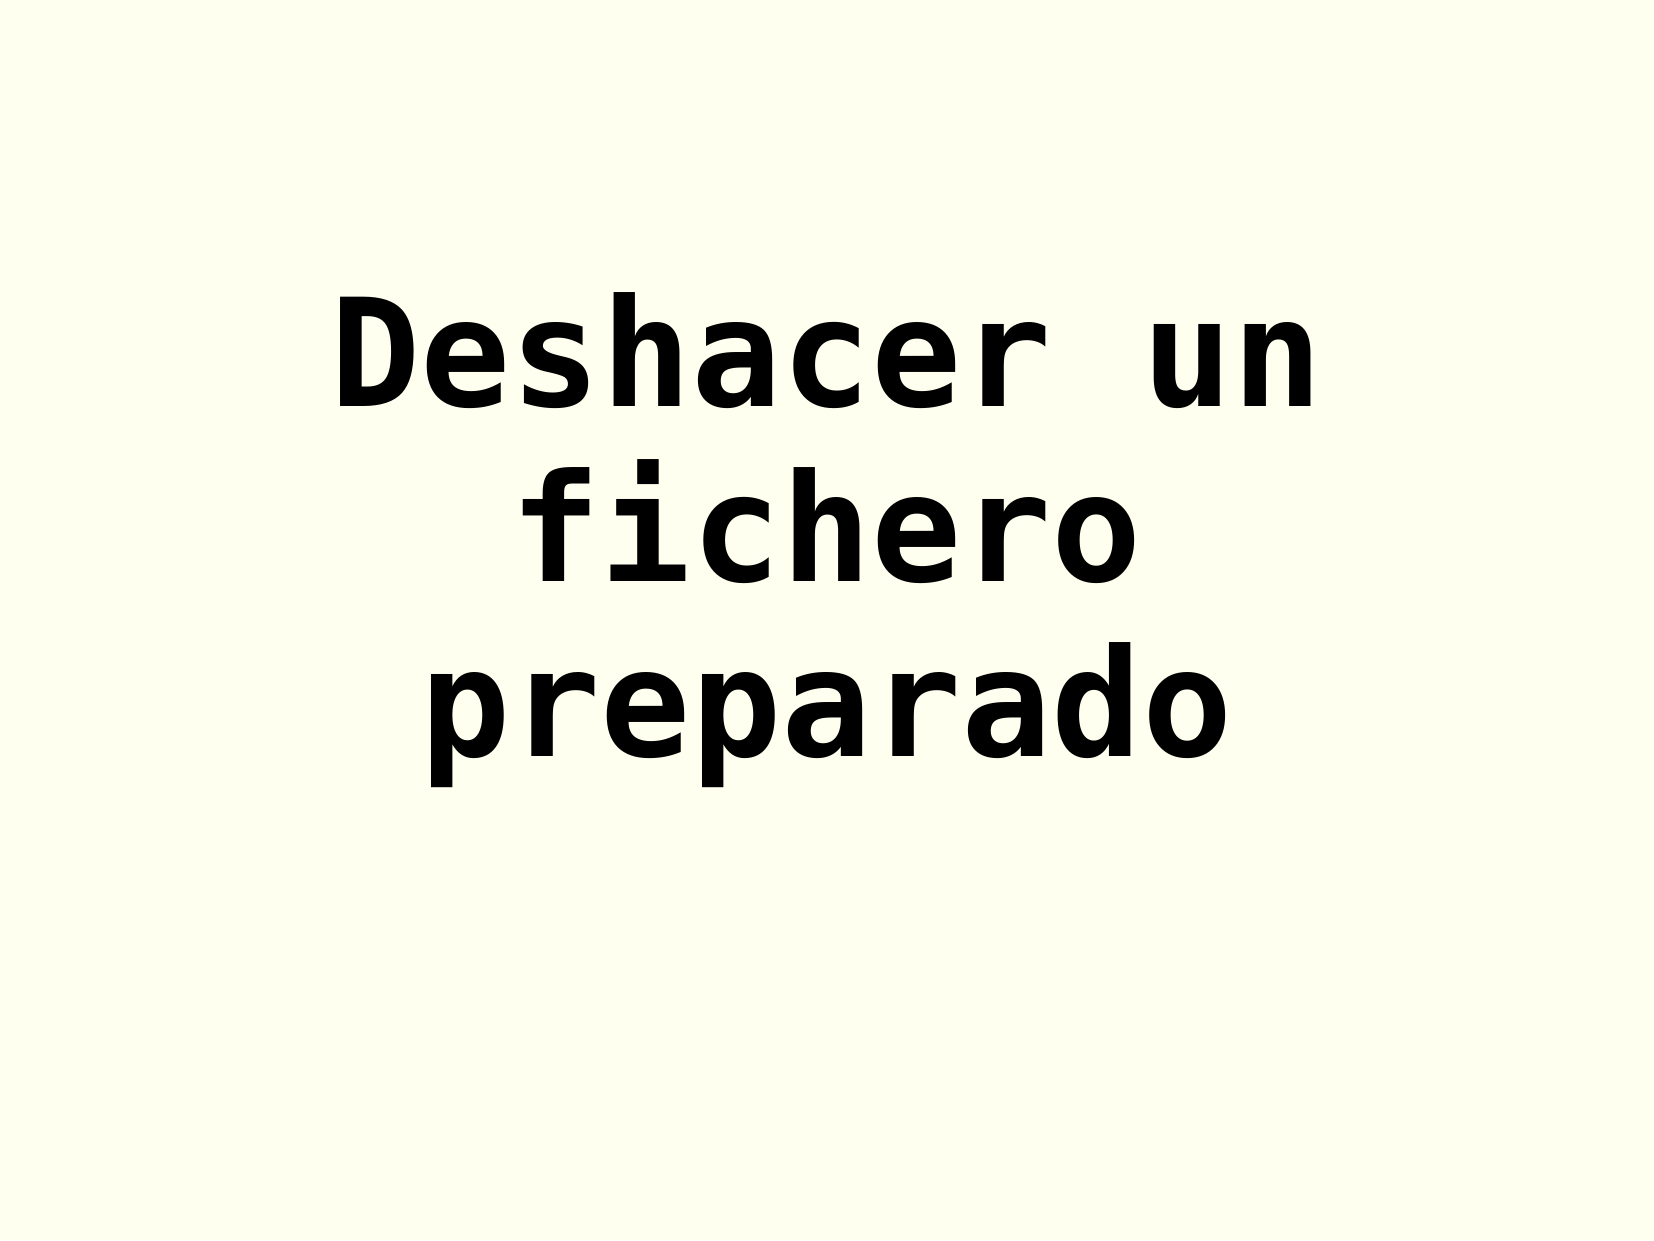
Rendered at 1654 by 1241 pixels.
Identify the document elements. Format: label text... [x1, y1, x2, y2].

subtitle Deshacer un fichero preparado [82, 49, 1571, 1010]
